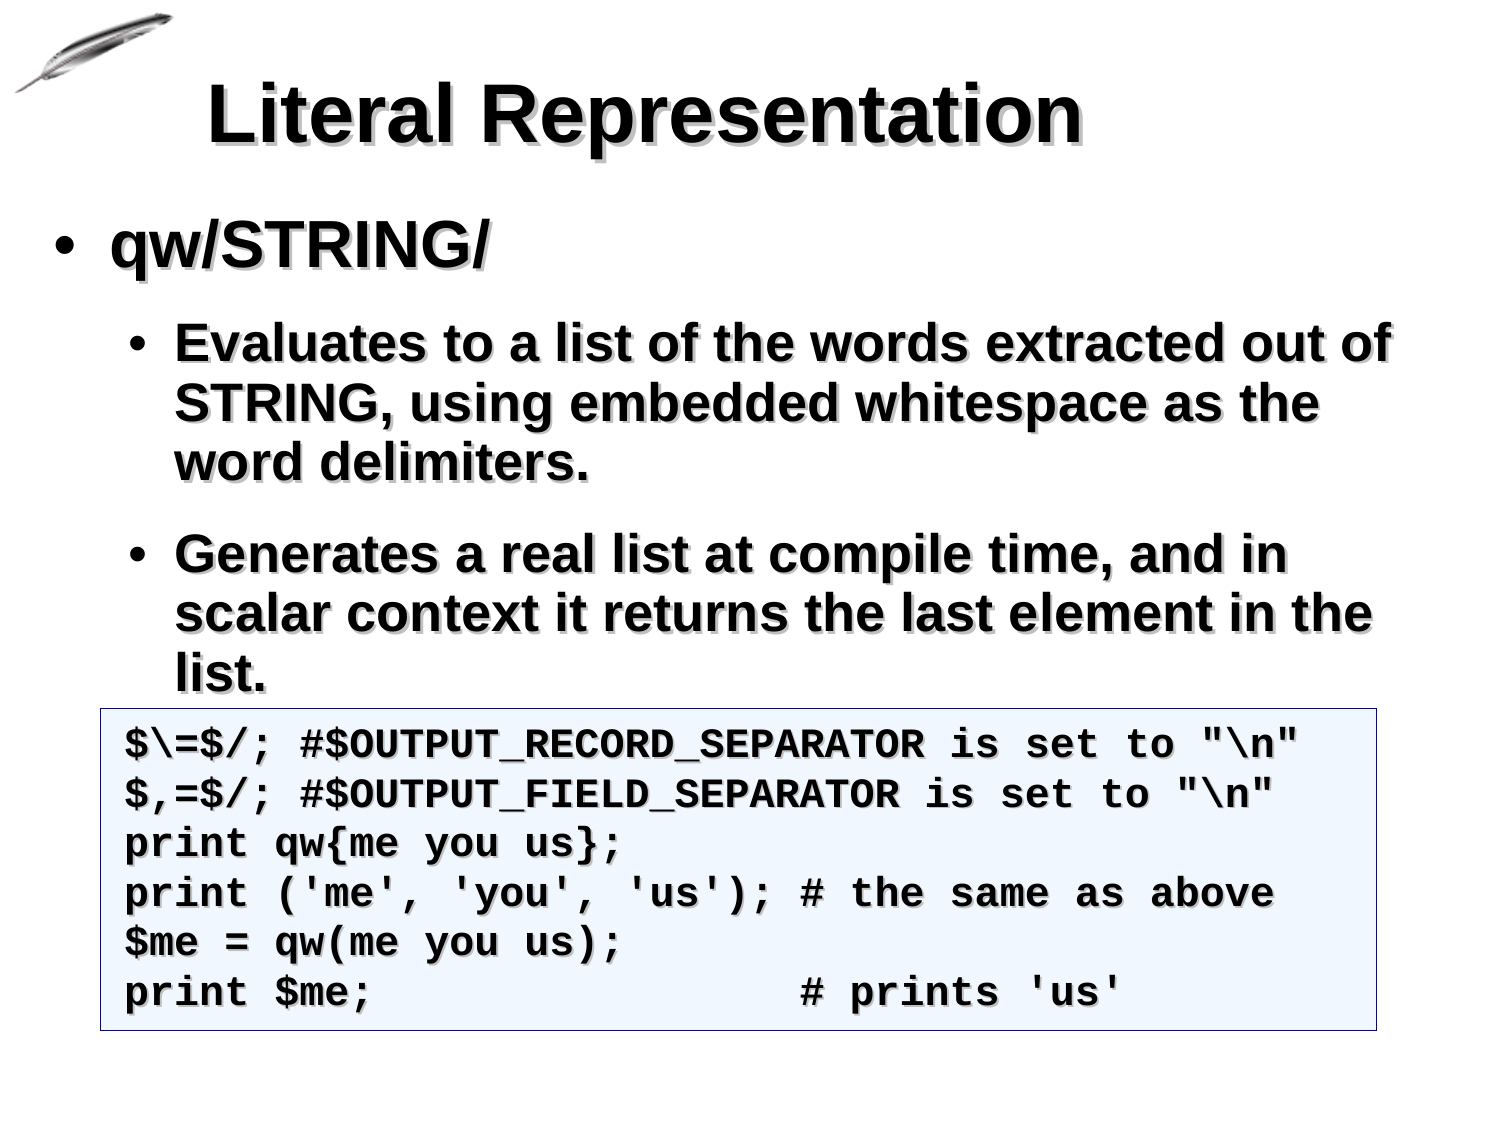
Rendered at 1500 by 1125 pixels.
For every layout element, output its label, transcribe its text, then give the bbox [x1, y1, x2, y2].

title Literal Representation [206, 0, 1418, 207]
list qw/STRING/ Evaluates to a list of the words extracted out of STRING, using embedded whitespace as the word delimiters. Generates a real list at compile time, and in scalar context it returns the last element in the list. [53, 207, 1447, 1084]
text_box $\=$/; #$OUTPUT_RECORD_SEPARATOR is set to "\n" $,=$/; #$OUTPUT_FIELD_SEPARATOR is set to "\n" print qw{me you us}; print ('me', 'you', 'us'); # the same as above $me = qw(me you us); print $me; # prints 'us' [100, 708, 1377, 1030]
picture [11, 11, 179, 95]
